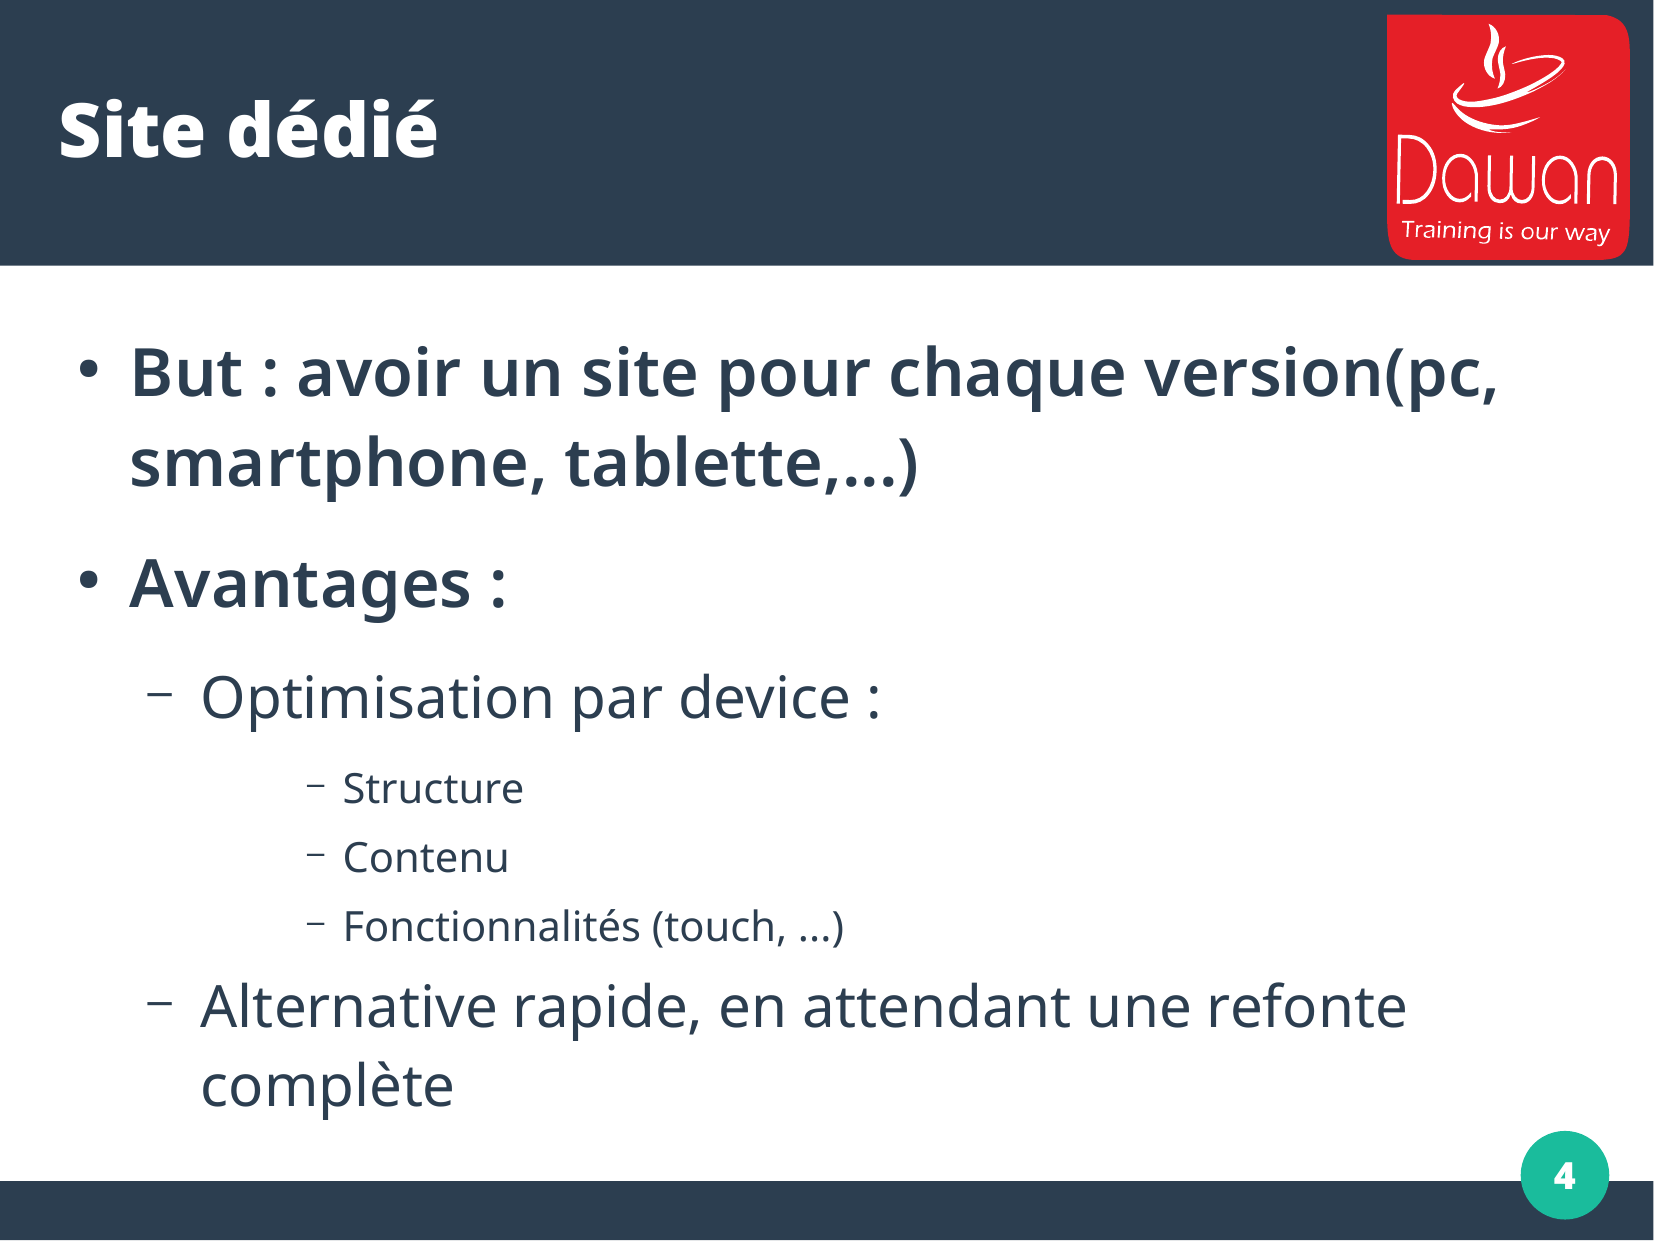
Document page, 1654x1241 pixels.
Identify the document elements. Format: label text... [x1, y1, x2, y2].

list But : avoir un site pour chaque version(pc, smartphone, tablette,...) Avantages : Optimisation par device : Structure Contenu Fonctionnalités (touch, ...) Alternative rapide, en attendant une refonte complète [59, 324, 1595, 1152]
picture [1387, 14, 1630, 260]
title Site dédié [59, 49, 1387, 207]
